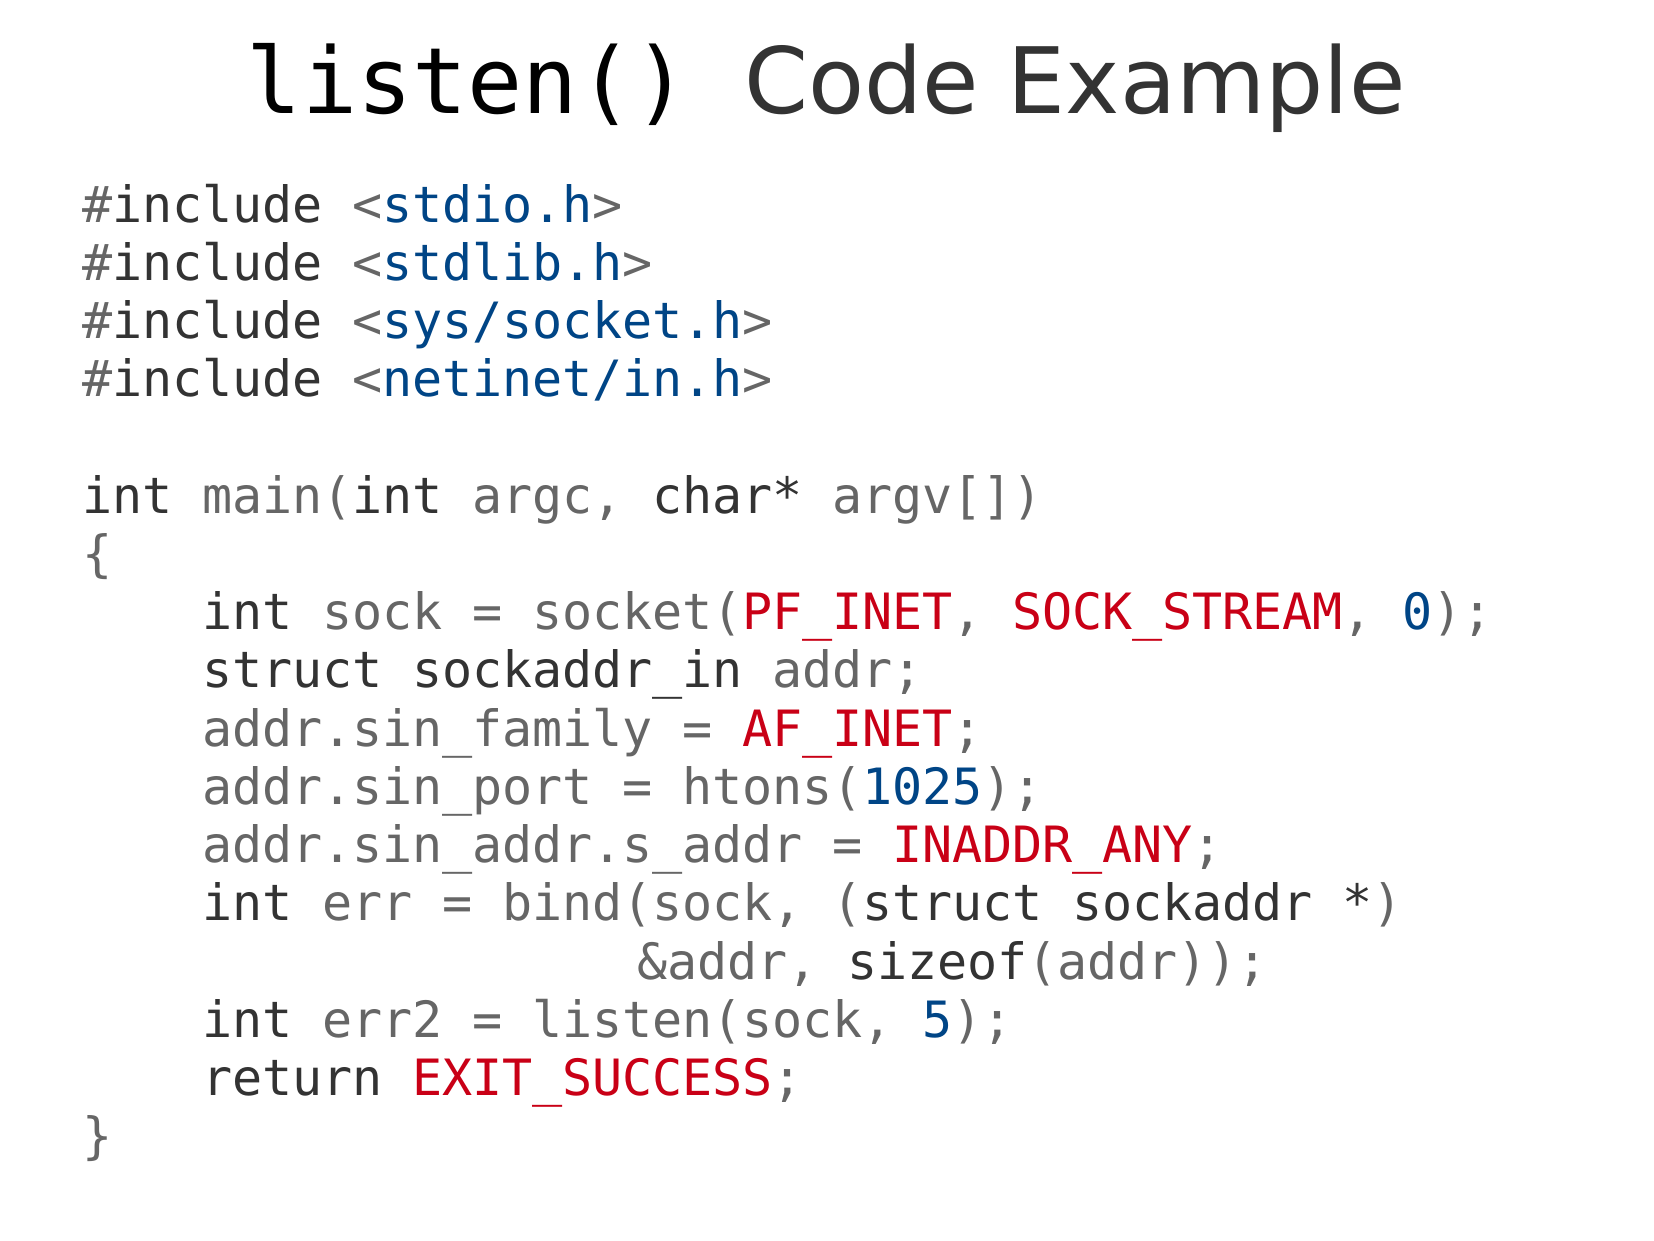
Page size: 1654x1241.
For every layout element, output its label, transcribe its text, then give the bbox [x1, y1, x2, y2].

title listen() Code Example [82, 0, 1571, 175]
subtitle #include <stdio.h> #include <stdlib.h> #include <sys/socket.h> #include <netinet/in.h> int main(int argc, char* argv[]) { int sock = socket(PF_INET, SOCK_STREAM, 0); struct sockaddr_in addr; addr.sin_family = AF_INET; addr.sin_port = htons(1025); addr.sin_addr.s_addr = INADDR_ANY; int err = bind(sock, (struct sockaddr *) &addr, sizeof(addr)); int err2 = listen(sock, 5); return EXIT_SUCCESS; } [82, 175, 1571, 1224]
